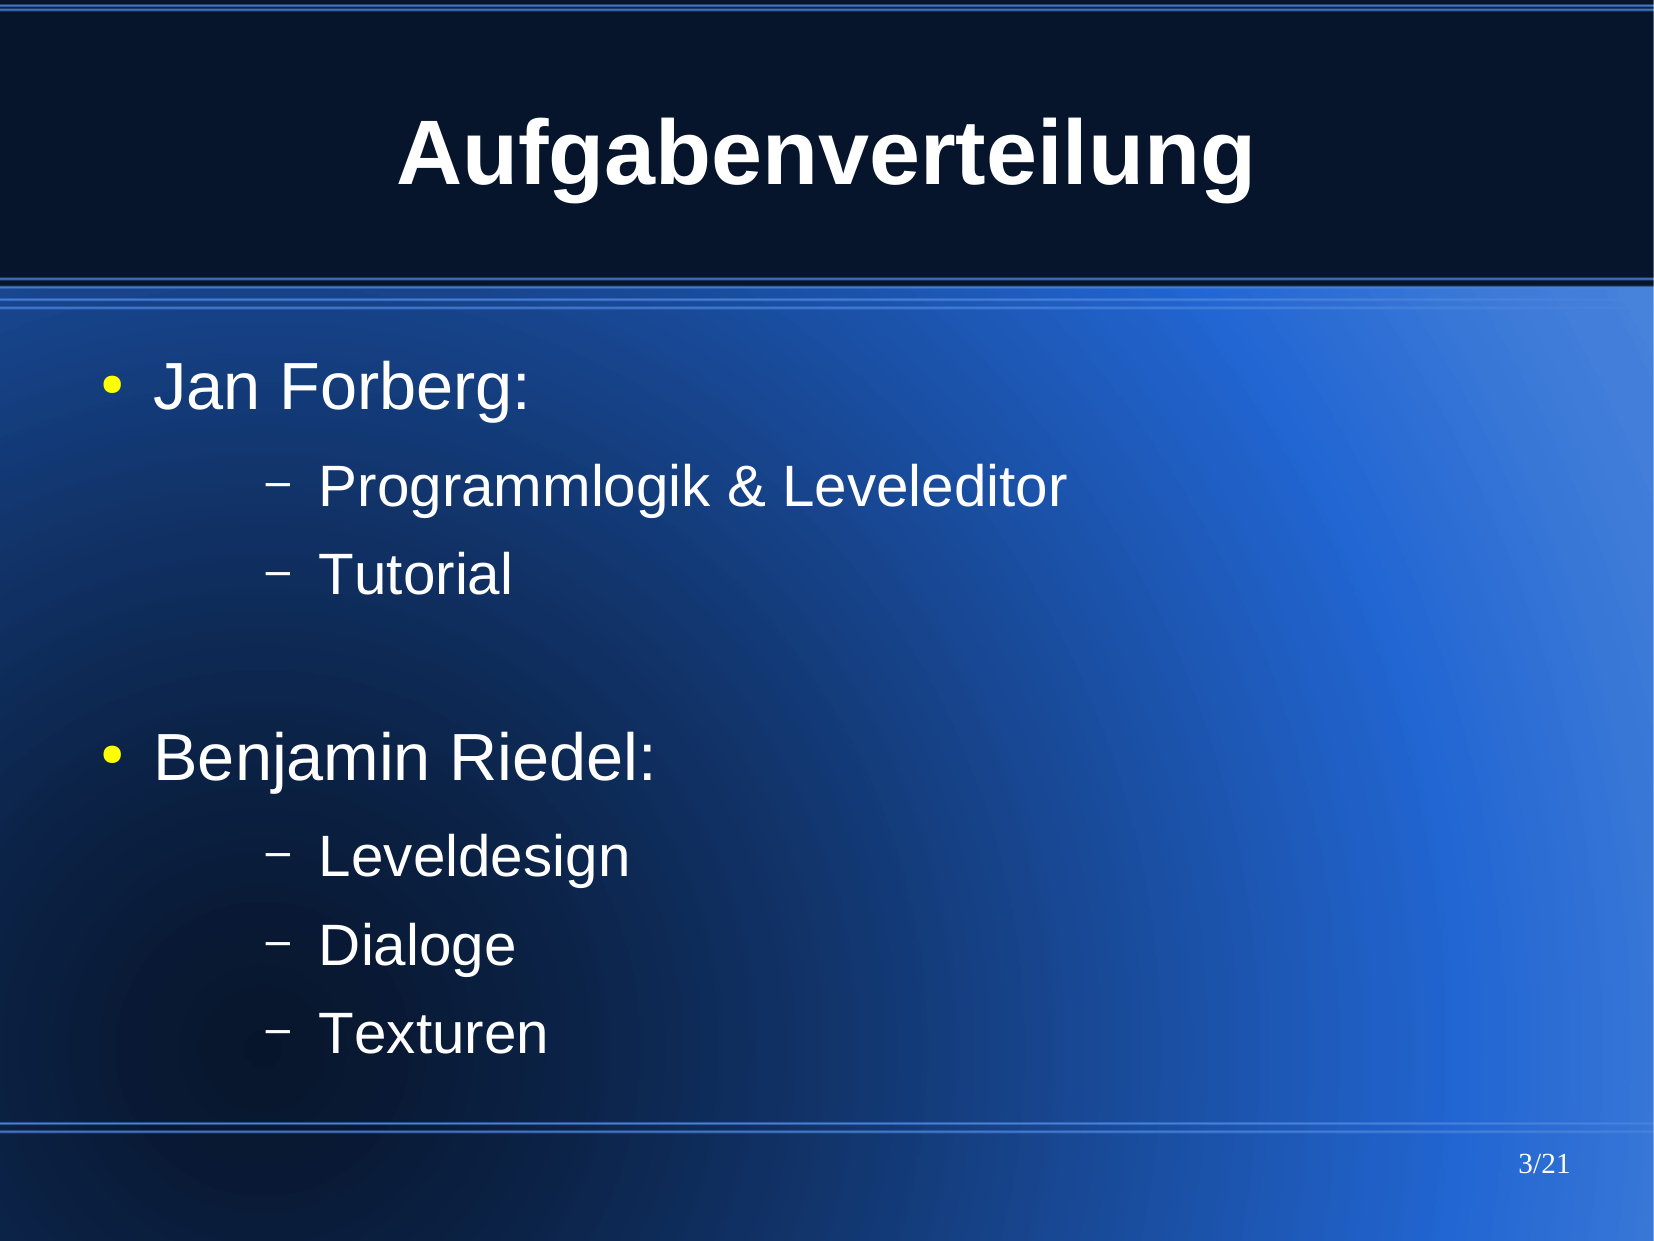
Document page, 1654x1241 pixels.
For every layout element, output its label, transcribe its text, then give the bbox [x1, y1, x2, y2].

list Jan Forberg: Programmlogik & Leveleditor Tutorial Benjamin Riedel: Leveldesign Dialoge Texturen [82, 349, 1571, 1065]
title Aufgabenverteilung [82, 49, 1571, 257]
picture [0, 0, 1654, 1241]
